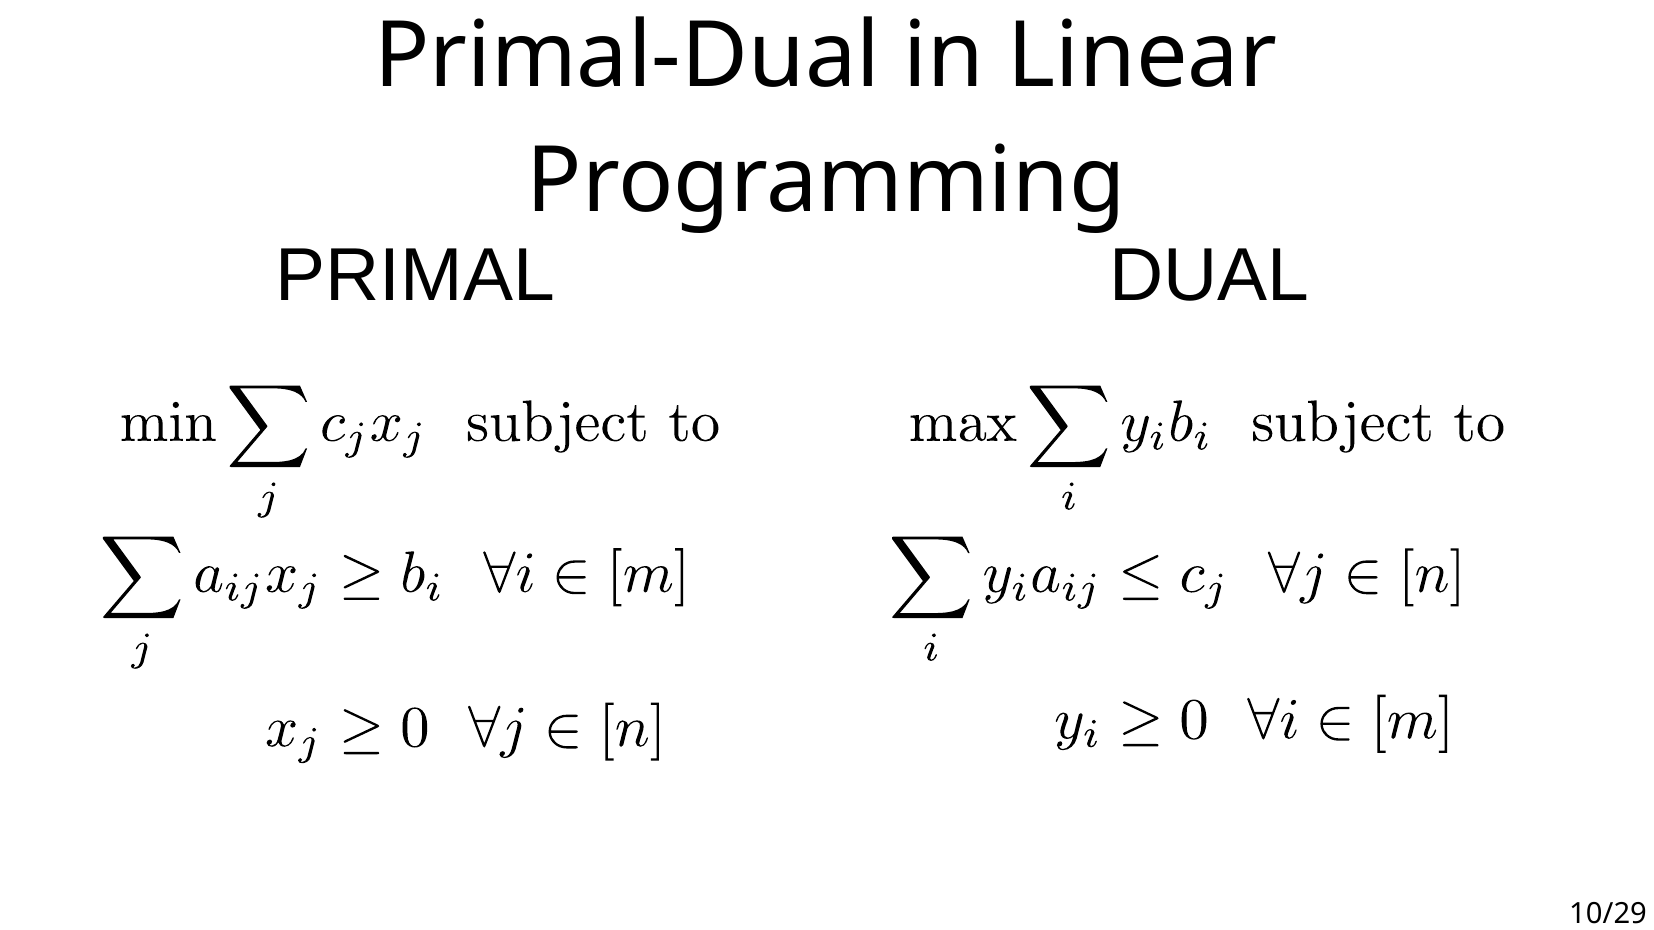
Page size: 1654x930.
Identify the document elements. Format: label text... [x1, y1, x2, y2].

text_box [99, 530, 691, 764]
title Primal-Dual in Linear Programming [82, 1, 1571, 225]
text_box [888, 530, 1466, 753]
text_box PRIMAL [261, 224, 571, 324]
text_box [119, 379, 721, 518]
text_box [908, 379, 1506, 510]
text_box DUAL [1094, 225, 1325, 324]
